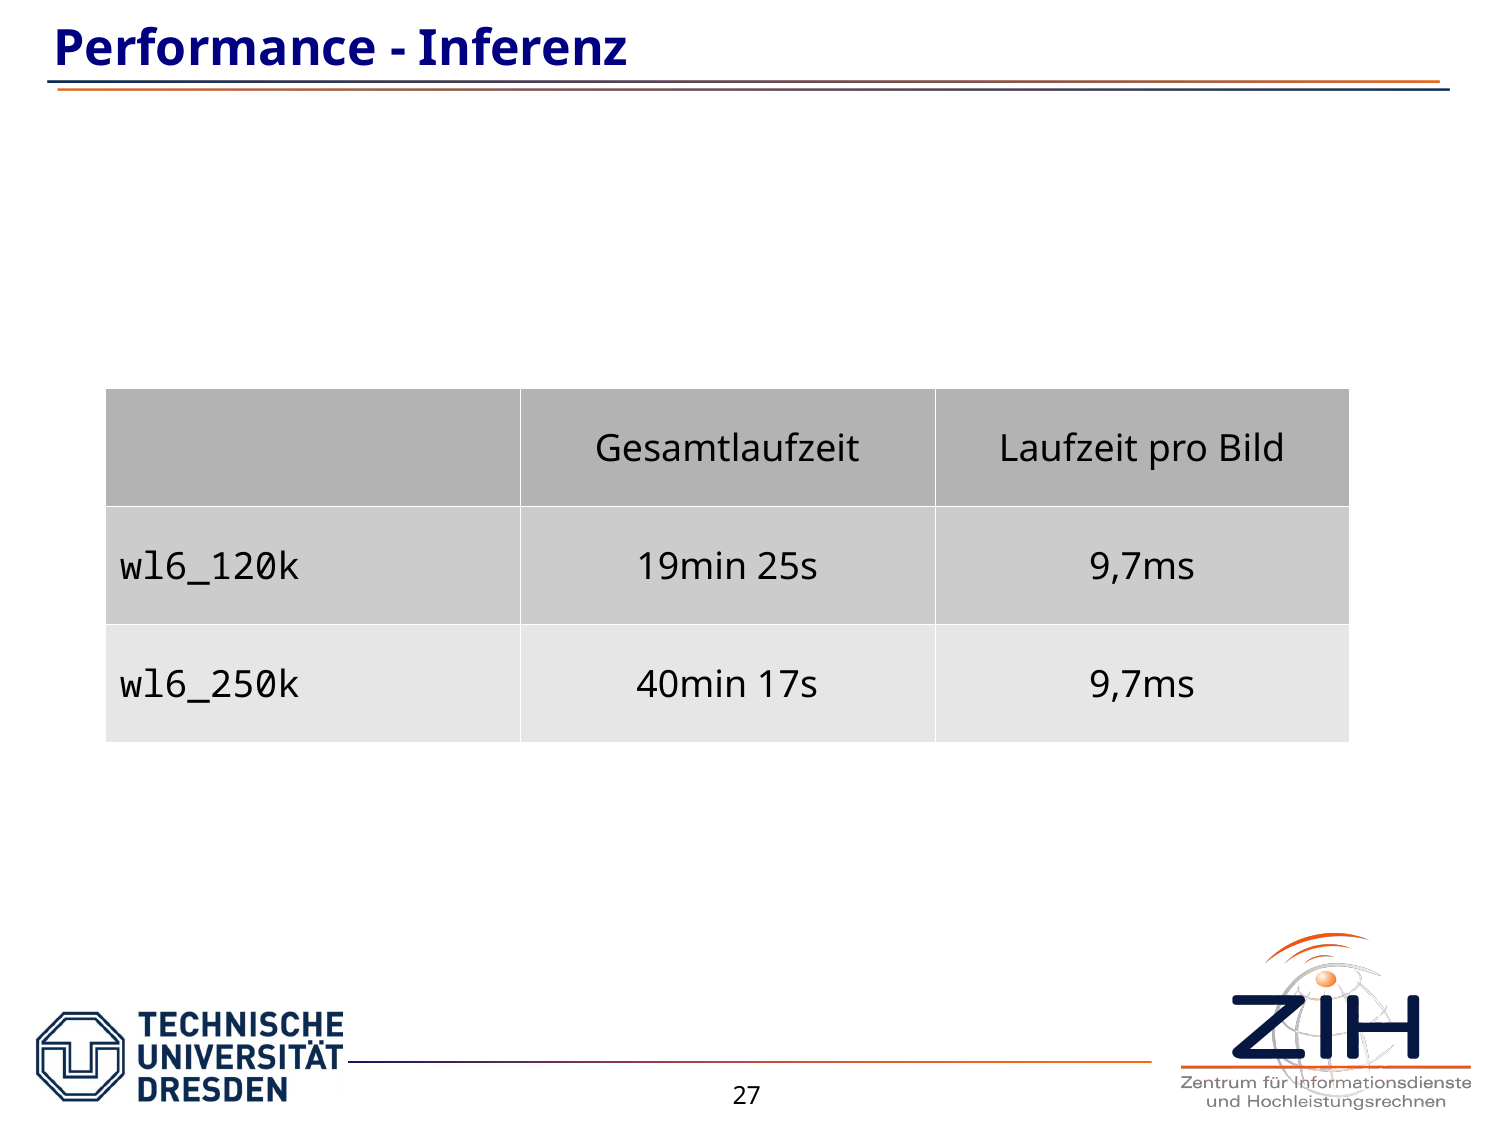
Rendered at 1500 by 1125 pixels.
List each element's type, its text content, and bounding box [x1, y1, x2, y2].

table_header Gesamtlaufzeit [521, 389, 935, 506]
picture [35, 1011, 343, 1102]
table_cell wl6_250k [106, 625, 520, 742]
table_cell 19min 25s [521, 507, 935, 624]
table_cell 9,7ms [936, 507, 1349, 624]
table_header Laufzeit pro Bild [936, 389, 1349, 506]
table_cell 40min 17s [521, 625, 935, 742]
picture [1181, 933, 1471, 1110]
picture [47, 80, 1450, 91]
table_cell 9,7ms [936, 625, 1349, 742]
table_cell wl6_120k [106, 507, 520, 624]
title Performance - Inferenz [53, 12, 1453, 81]
table_header [106, 389, 520, 506]
